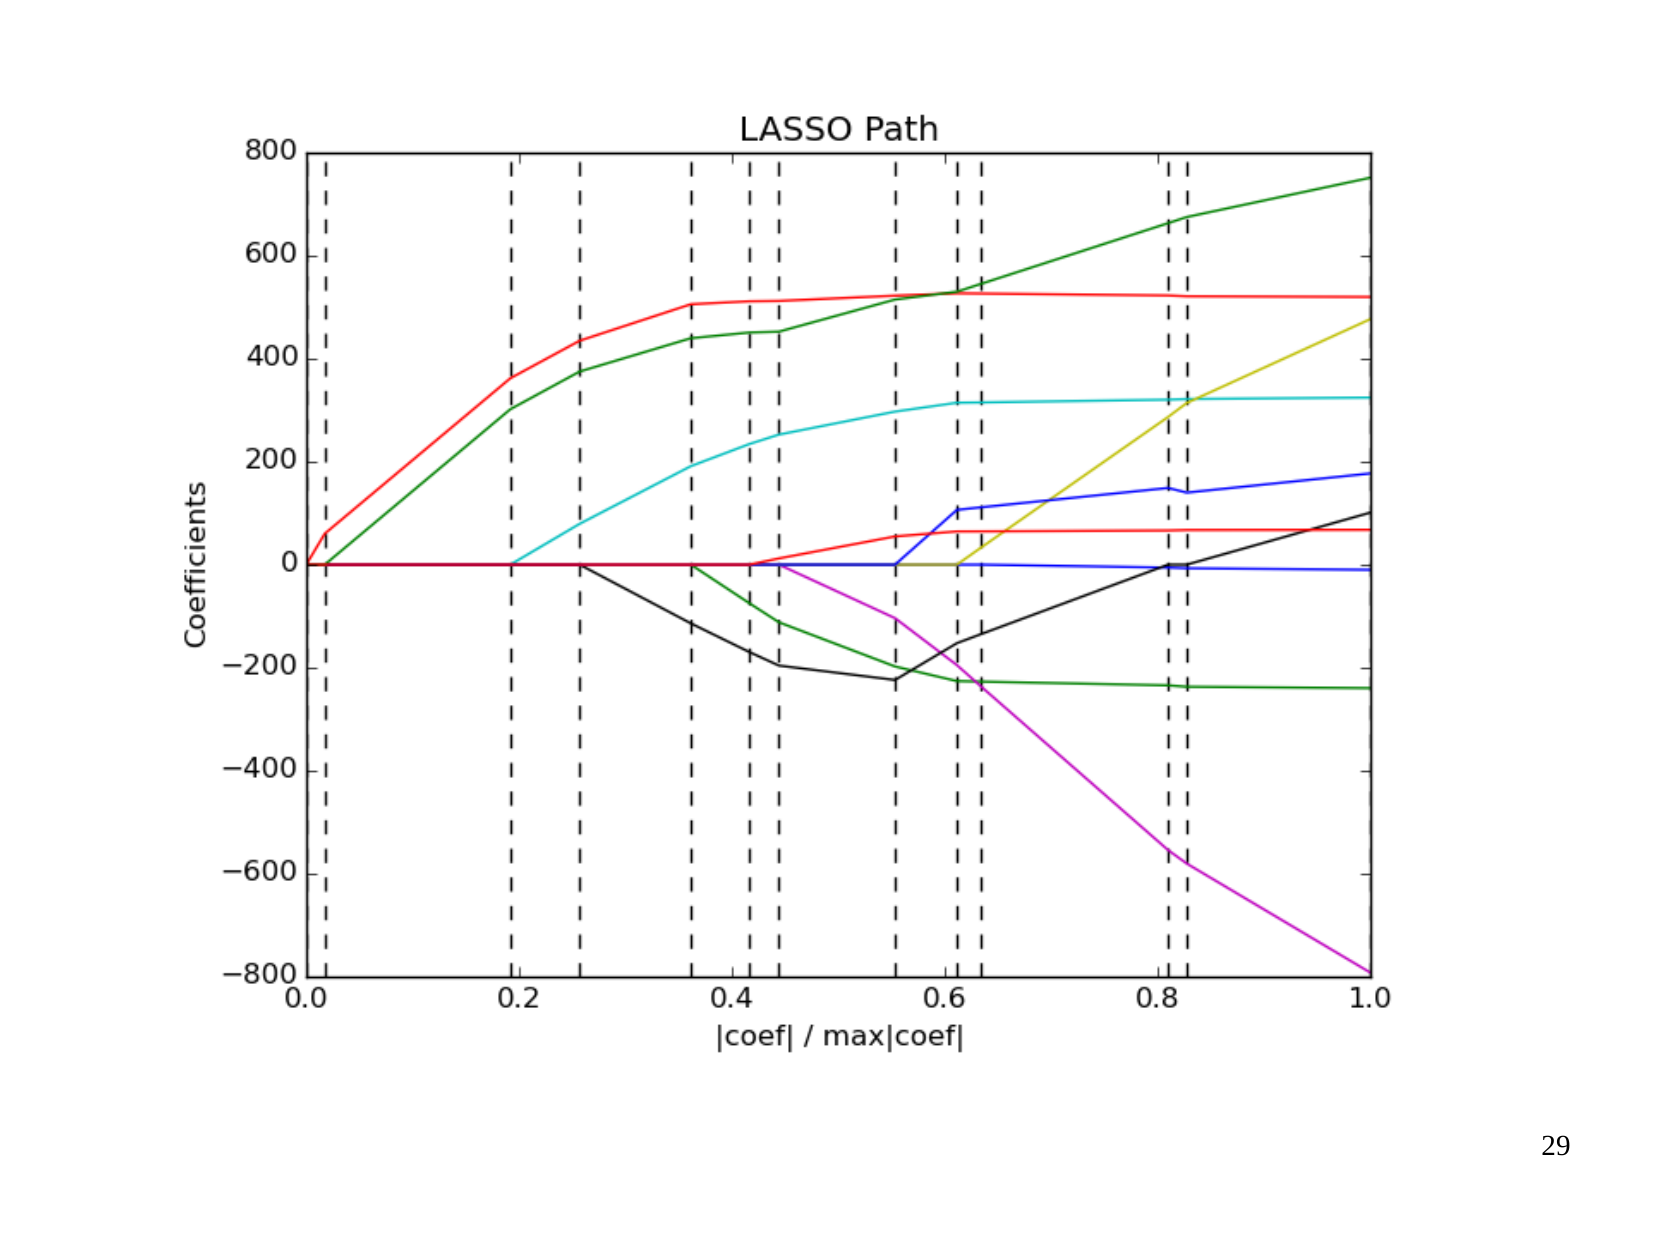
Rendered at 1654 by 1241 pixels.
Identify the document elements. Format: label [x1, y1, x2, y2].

picture [135, 50, 1508, 1081]
